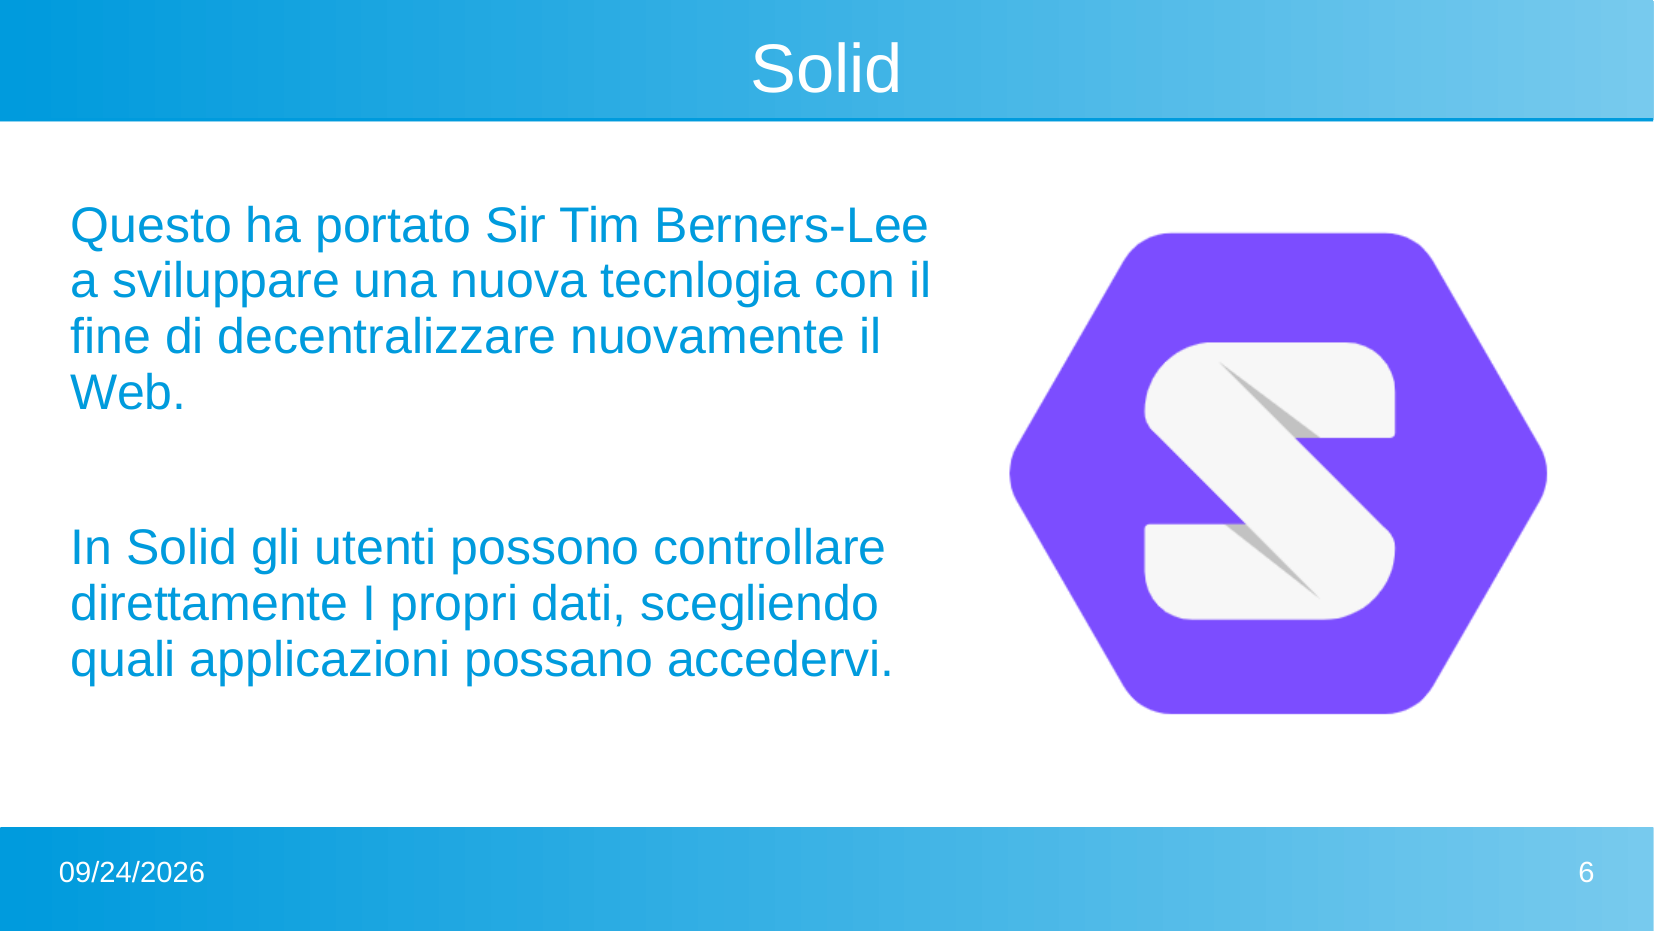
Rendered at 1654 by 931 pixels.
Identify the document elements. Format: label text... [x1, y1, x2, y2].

title Solid [59, 29, 1595, 108]
picture [953, 177, 1604, 768]
list Questo ha portato Sir Tim Berners-Lee a sviluppare una nuova tecnlogia con il fine di decentralizzare nuovamente il Web. In Solid gli utenti possono controllare direttamente I propri dati, scegliendo quali applicazioni possano accedervi. [0, 196, 954, 788]
